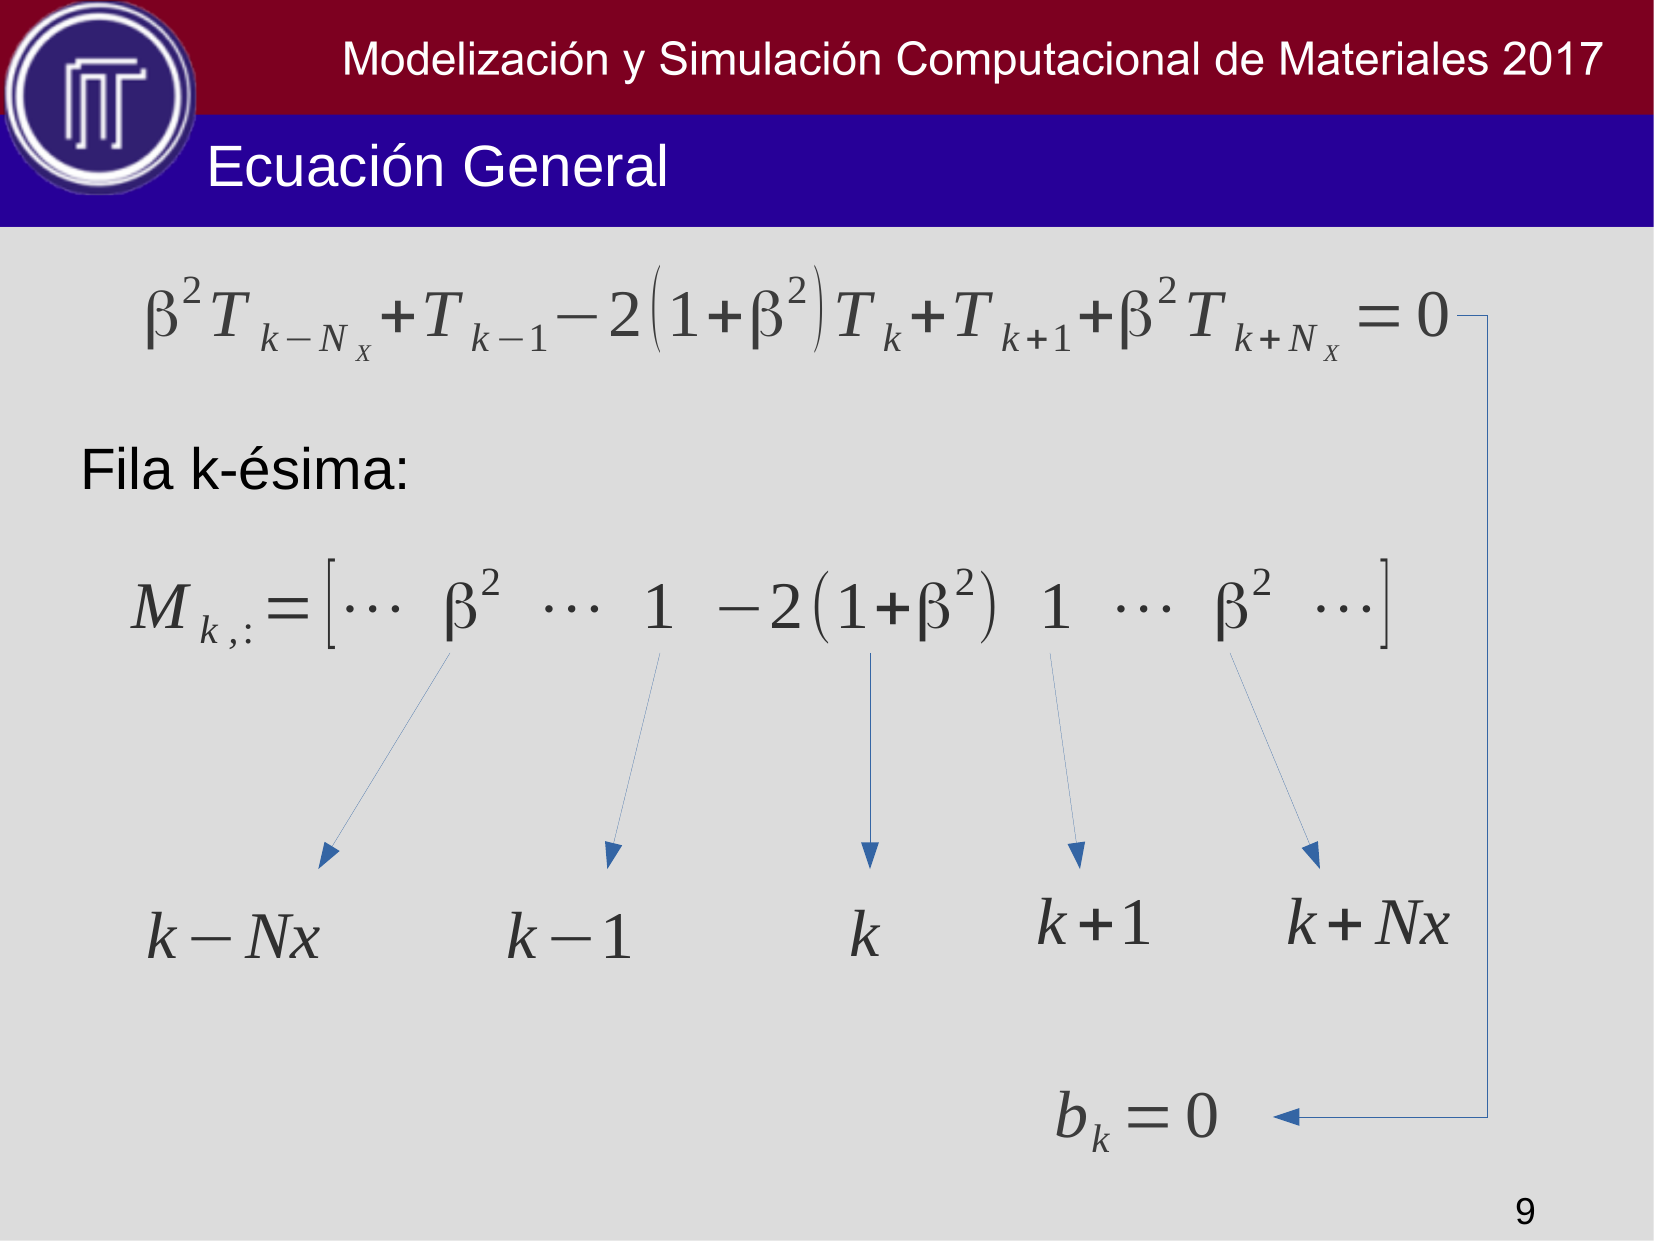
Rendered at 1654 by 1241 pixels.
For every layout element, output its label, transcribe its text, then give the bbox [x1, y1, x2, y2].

text_box Ecuación General [191, 126, 1392, 207]
chart [1046, 1077, 1227, 1162]
chart [119, 554, 1398, 653]
picture [0, 0, 1654, 1241]
chart [840, 896, 892, 971]
chart [1276, 885, 1460, 959]
chart [496, 899, 640, 974]
chart [137, 262, 1458, 367]
chart [136, 899, 331, 974]
chart [1026, 885, 1160, 960]
text_box 20 [1500, 1182, 1654, 1241]
text_box Fila k-ésima: [65, 429, 1266, 510]
